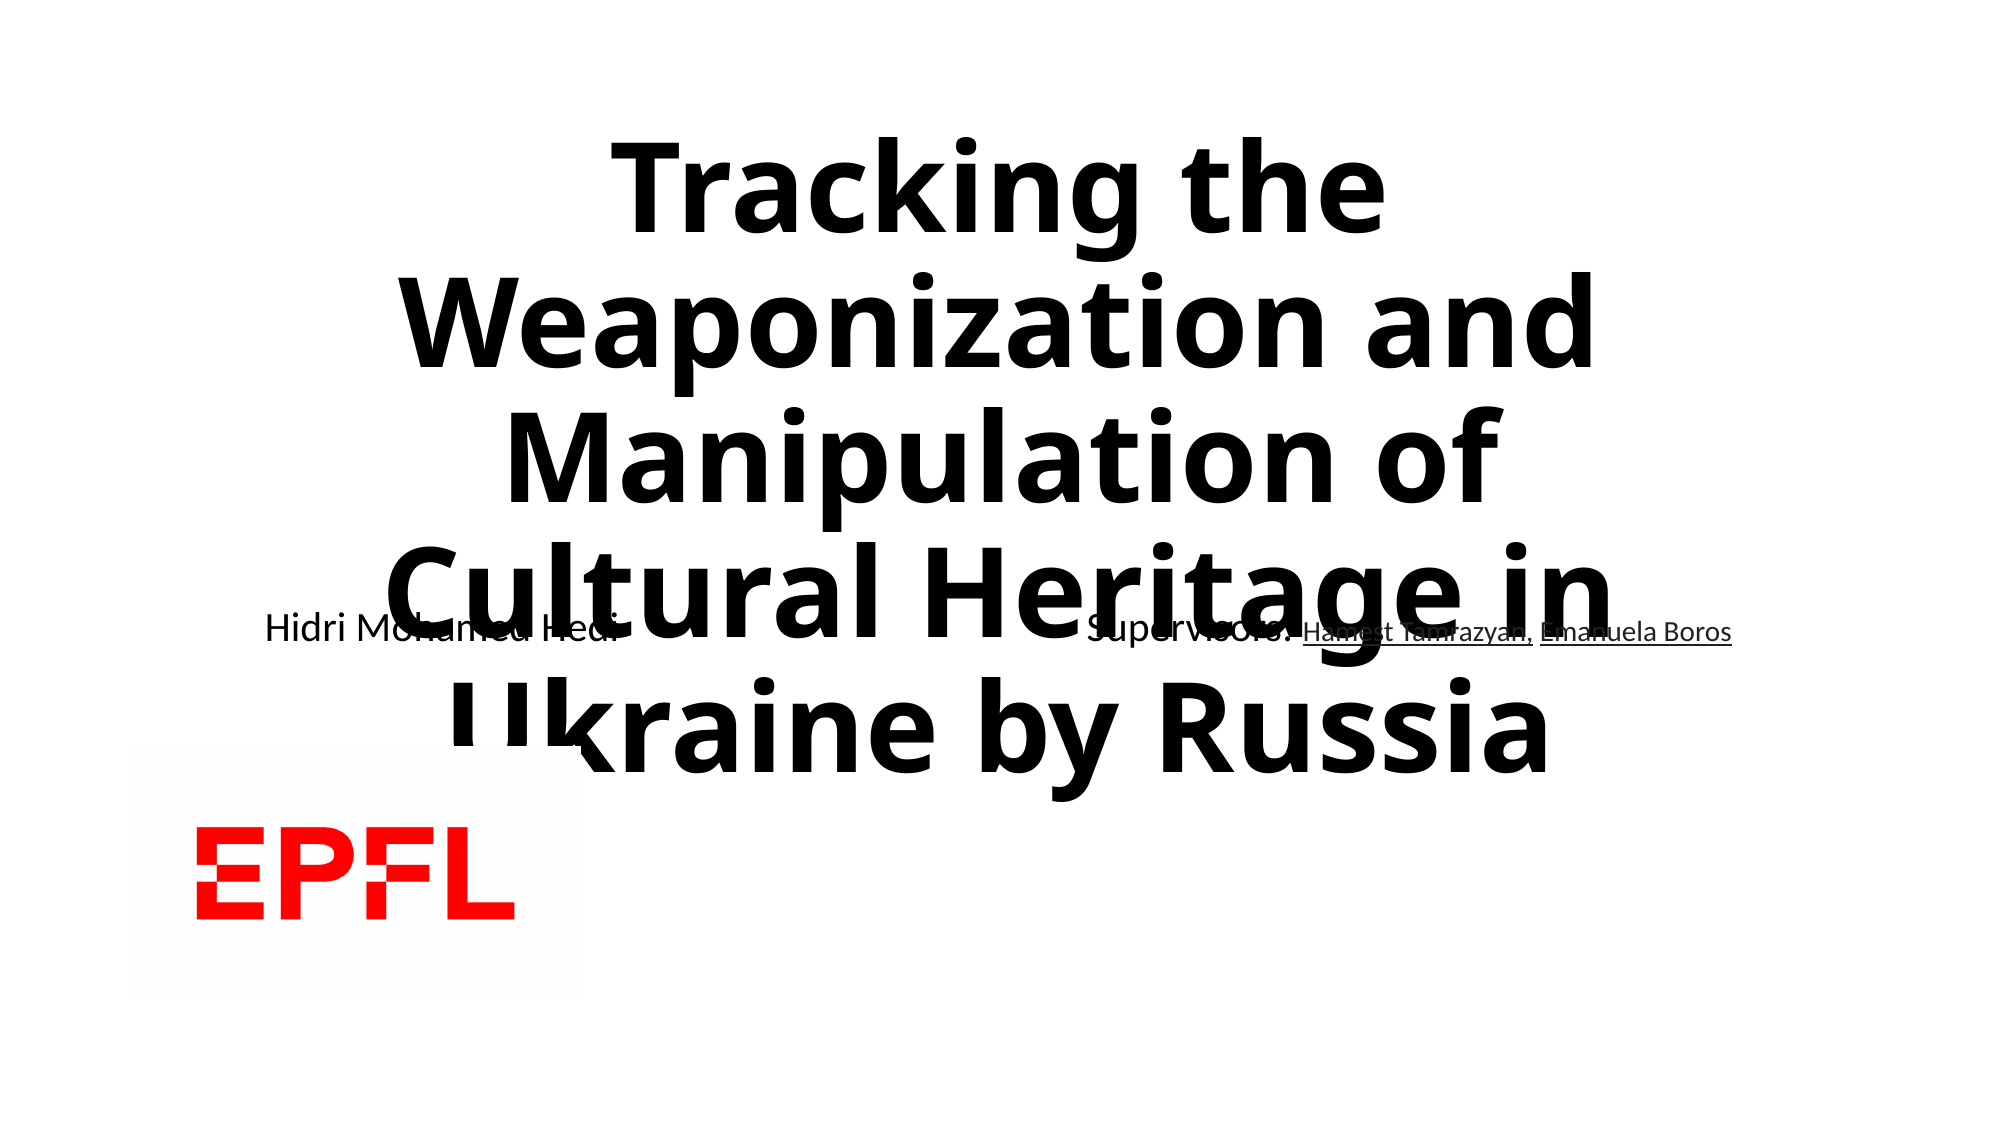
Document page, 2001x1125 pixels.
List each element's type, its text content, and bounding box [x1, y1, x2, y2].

subtitle Hidri Mohamed Hedi Supervisors: Hamest Tamrazyan, Emanuela Boros [249, 590, 1750, 863]
picture [130, 746, 581, 1000]
title Tracking the Weaponization and Manipulation of Cultural Heritage in Ukraine by Russia [249, 117, 1750, 509]
